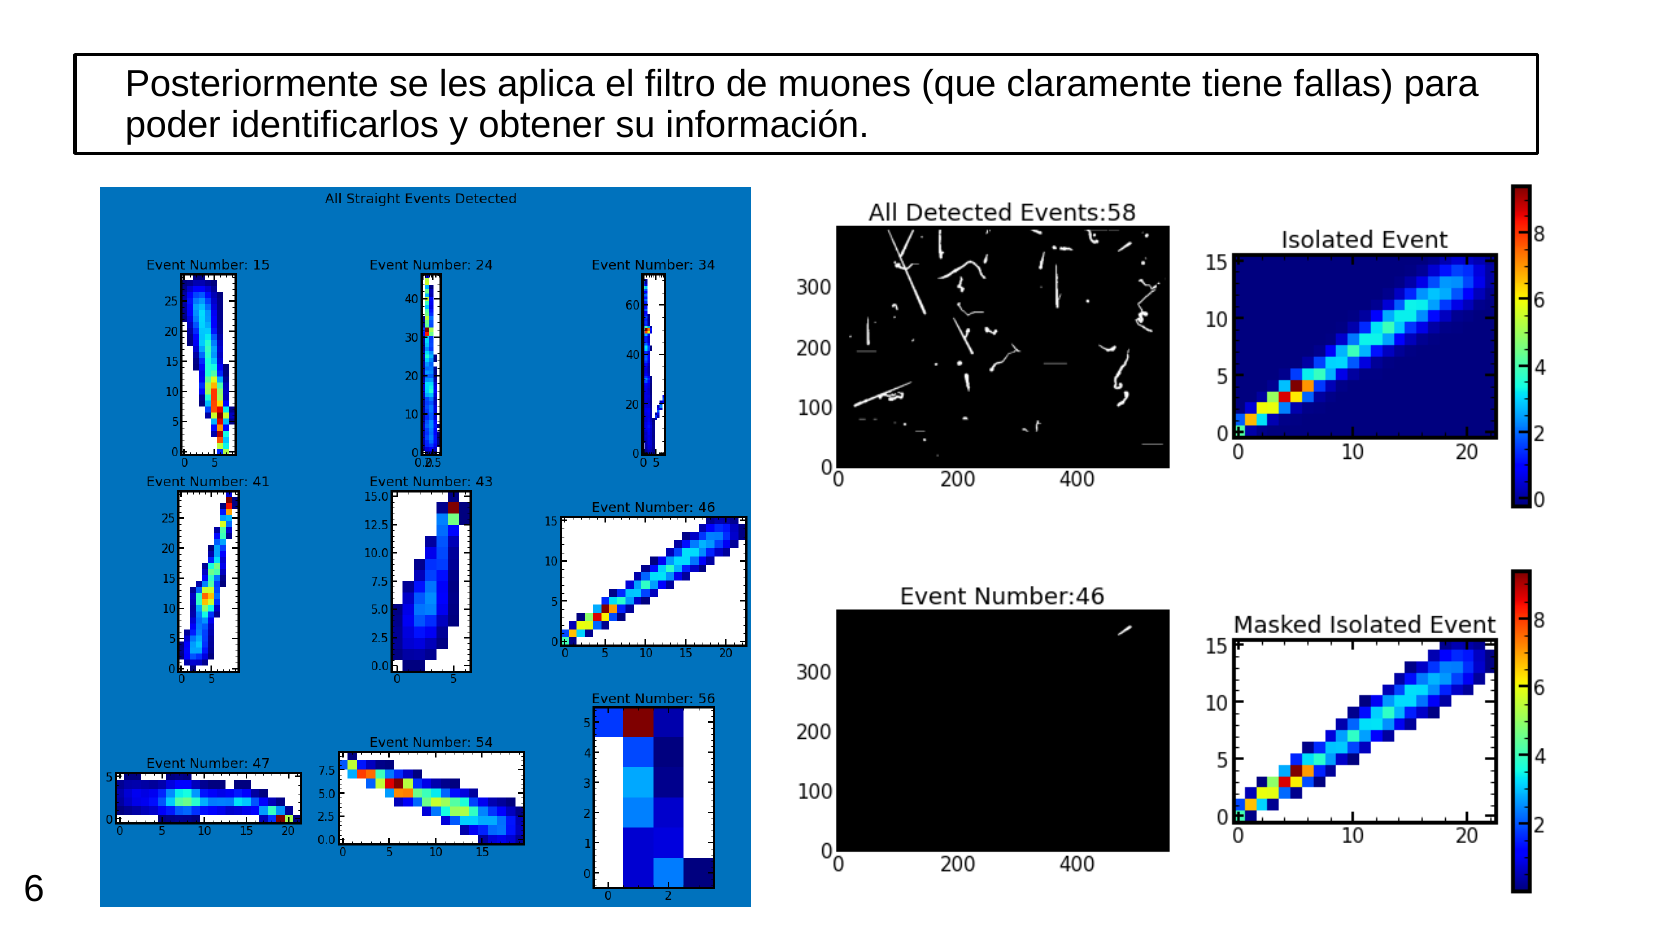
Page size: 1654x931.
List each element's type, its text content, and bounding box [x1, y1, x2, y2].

picture [787, 178, 1554, 901]
text_box Posteriormente se les aplica el filtro de muones (que claramente tiene fallas) para poder identificarlos y obtener su información. [75, 54, 1538, 154]
picture [100, 187, 751, 907]
text_box <number> [8, 860, 638, 931]
